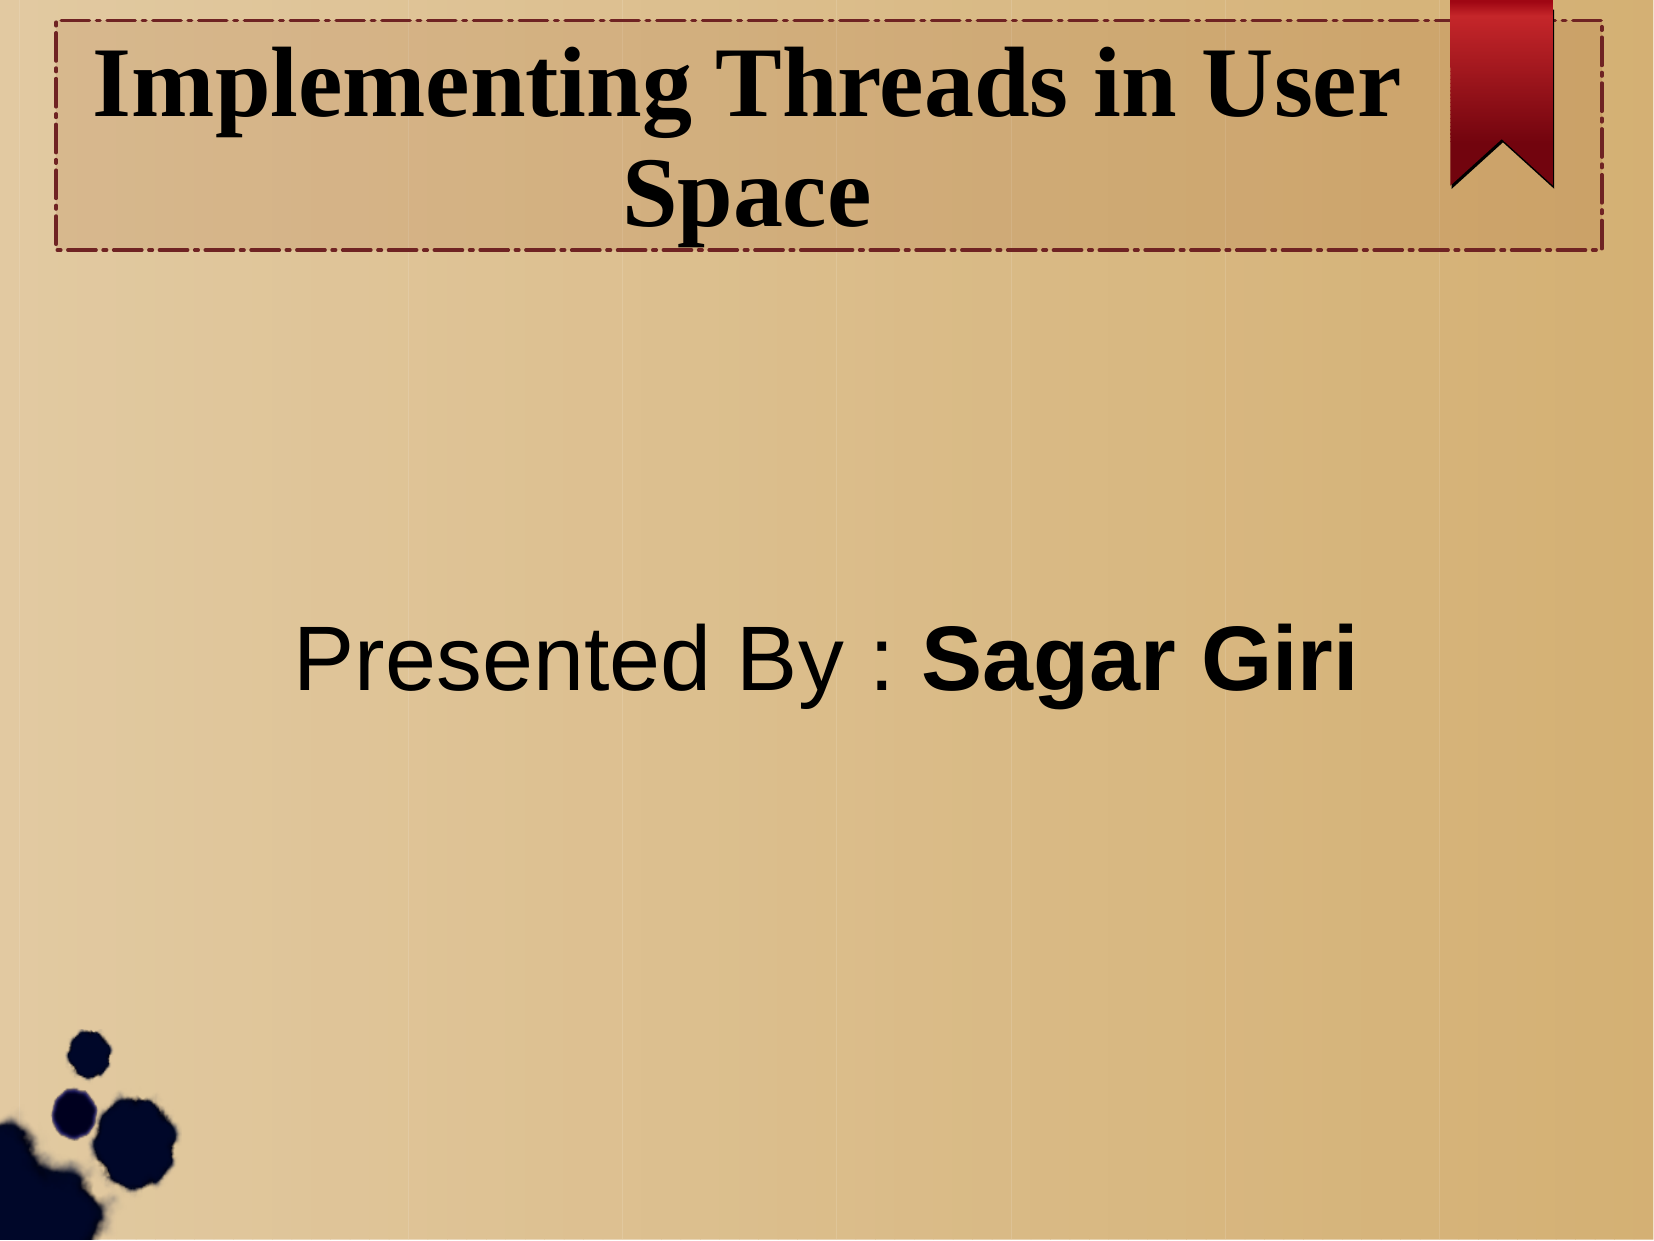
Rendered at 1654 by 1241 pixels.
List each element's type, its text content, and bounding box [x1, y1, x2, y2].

subtitle Presented By : Sagar Giri [82, 299, 1571, 1019]
title Implementing Threads in User Space [82, 26, 1412, 249]
